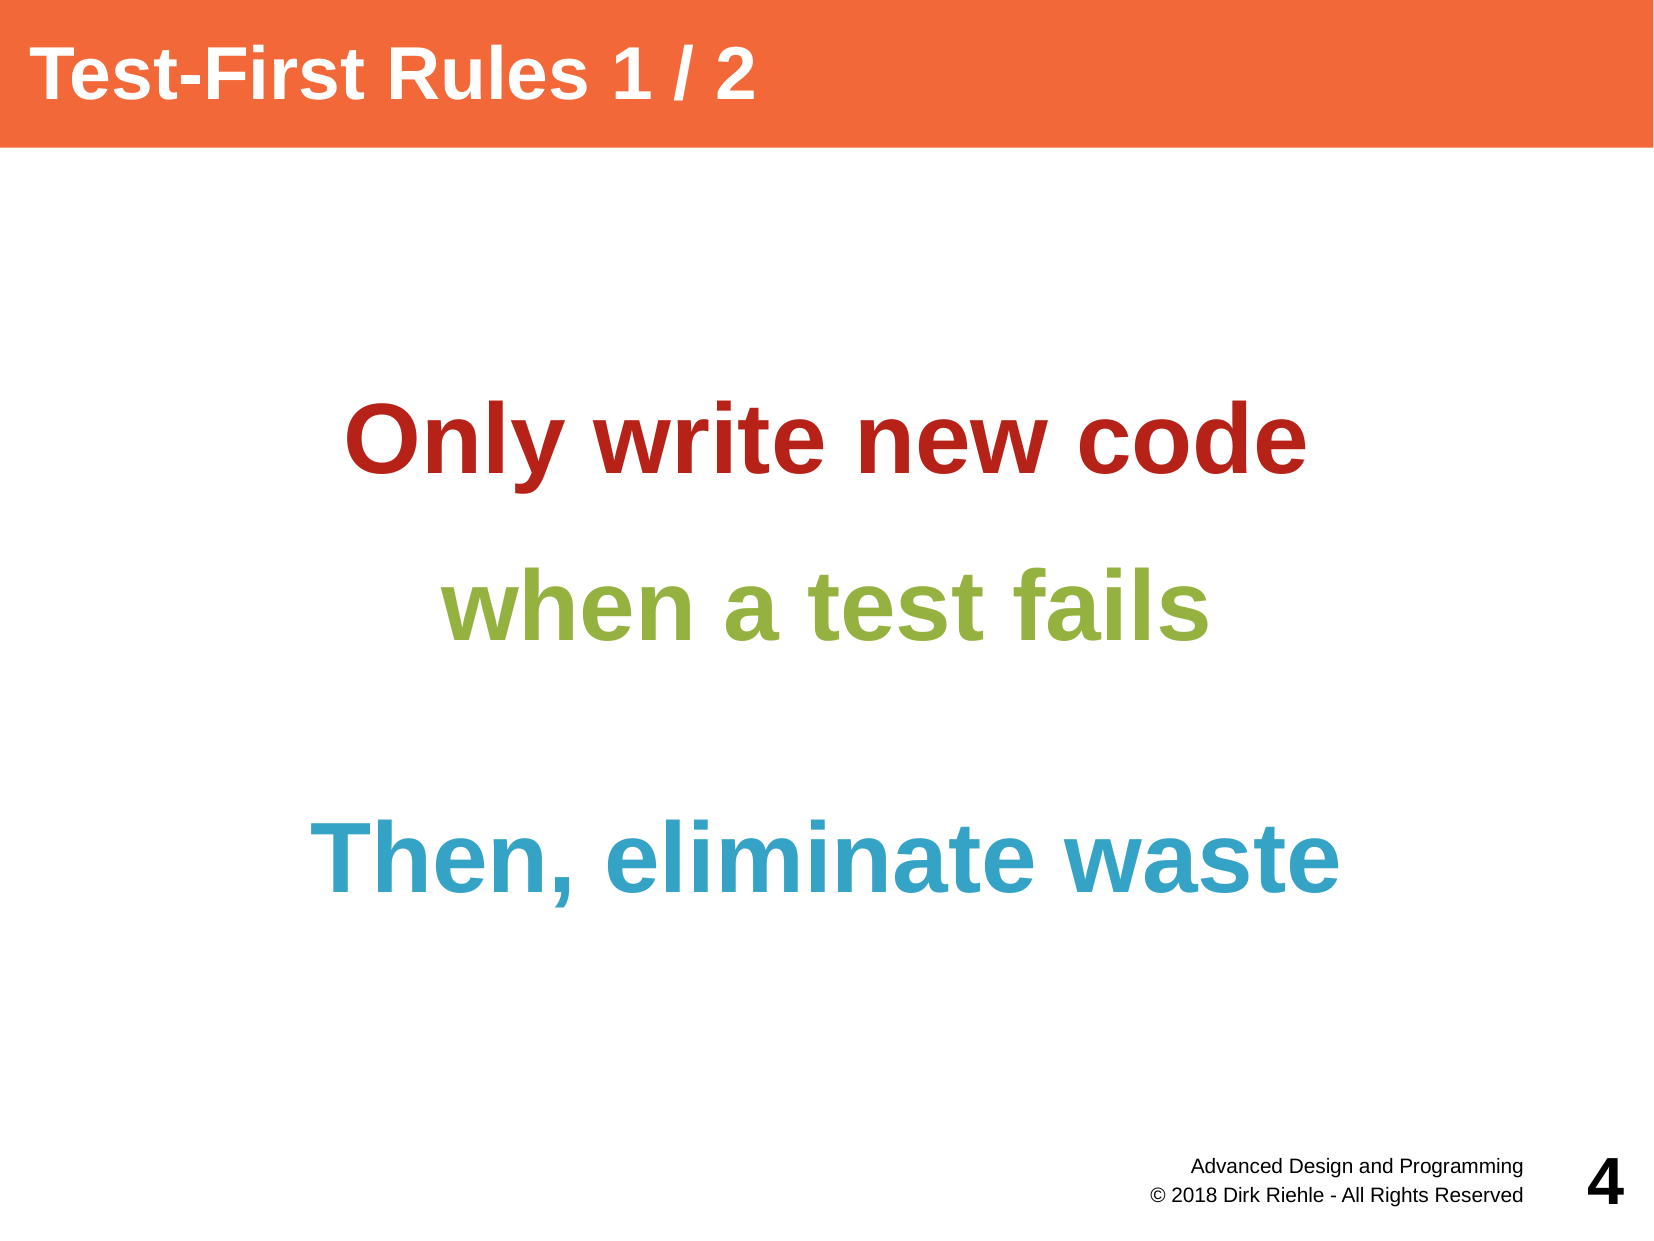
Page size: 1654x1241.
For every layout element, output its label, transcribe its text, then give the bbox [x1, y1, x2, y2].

subtitle Only write new code when a test fails Then, eliminate waste [29, 177, 1625, 1063]
title Test-First Rules 1 / 2 [0, 0, 1654, 148]
